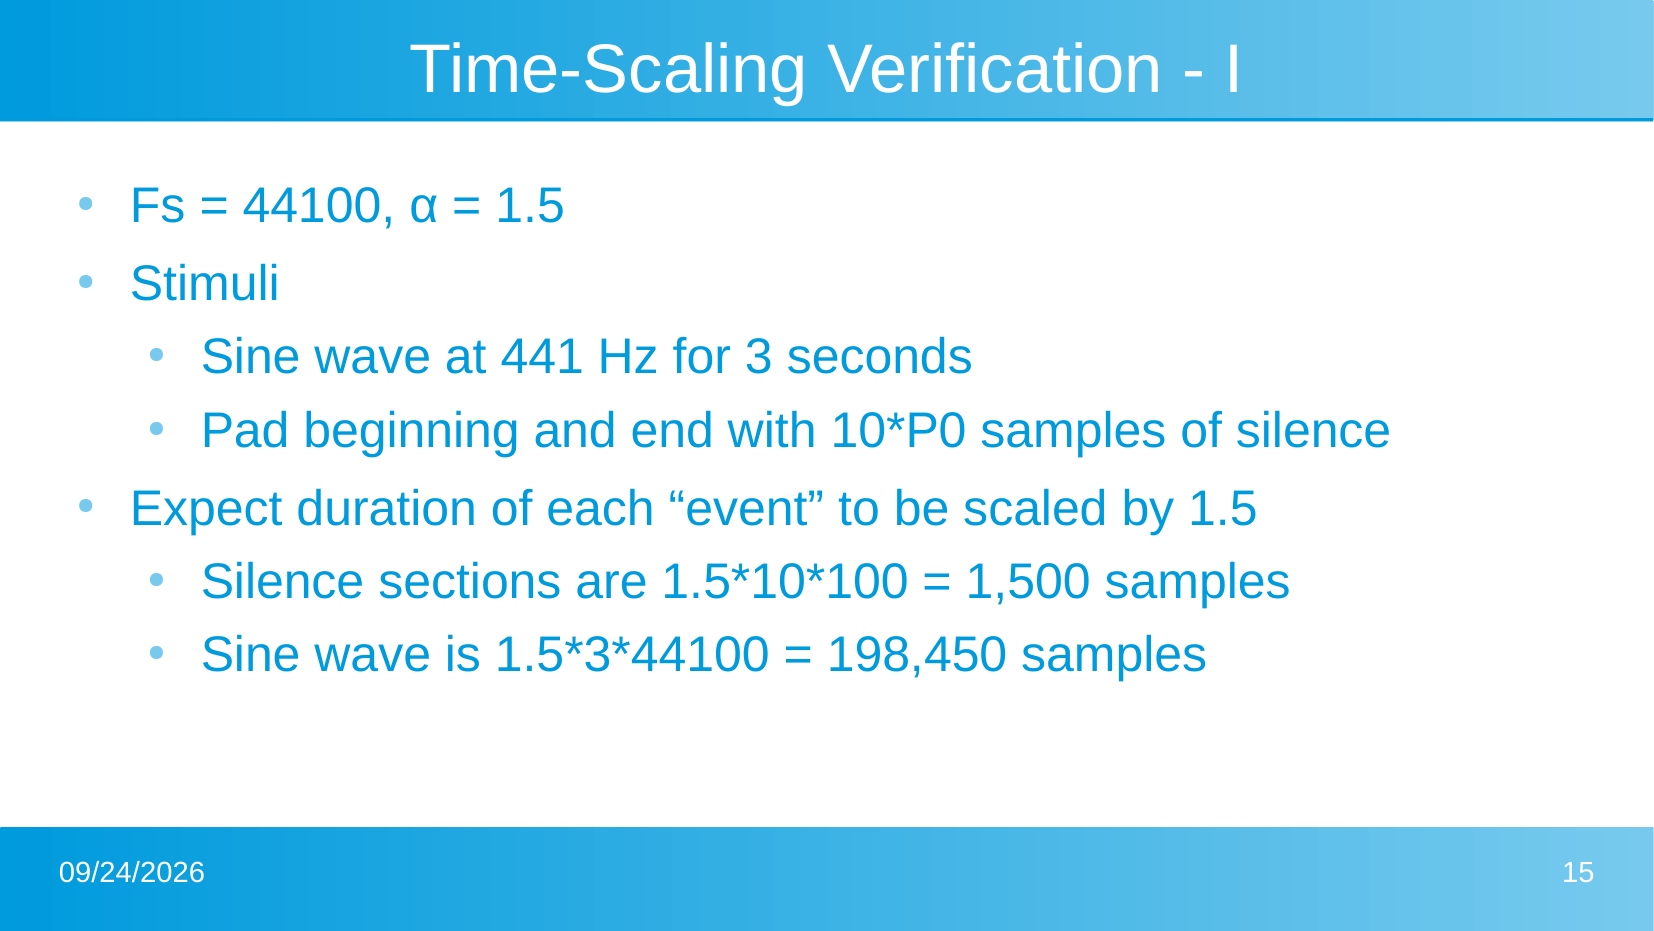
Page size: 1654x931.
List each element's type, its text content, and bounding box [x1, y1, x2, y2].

title Time-Scaling Verification - I [59, 29, 1595, 108]
list Fs = 44100, α = 1.5 Stimuli Sine wave at 441 Hz for 3 seconds Pad beginning and end with 10*P0 samples of silence Expect duration of each “event” to be scaled by 1.5 Silence sections are 1.5*10*100 = 1,500 samples Sine wave is 1.5*3*44100 = 198,450 samples [59, 177, 1595, 768]
